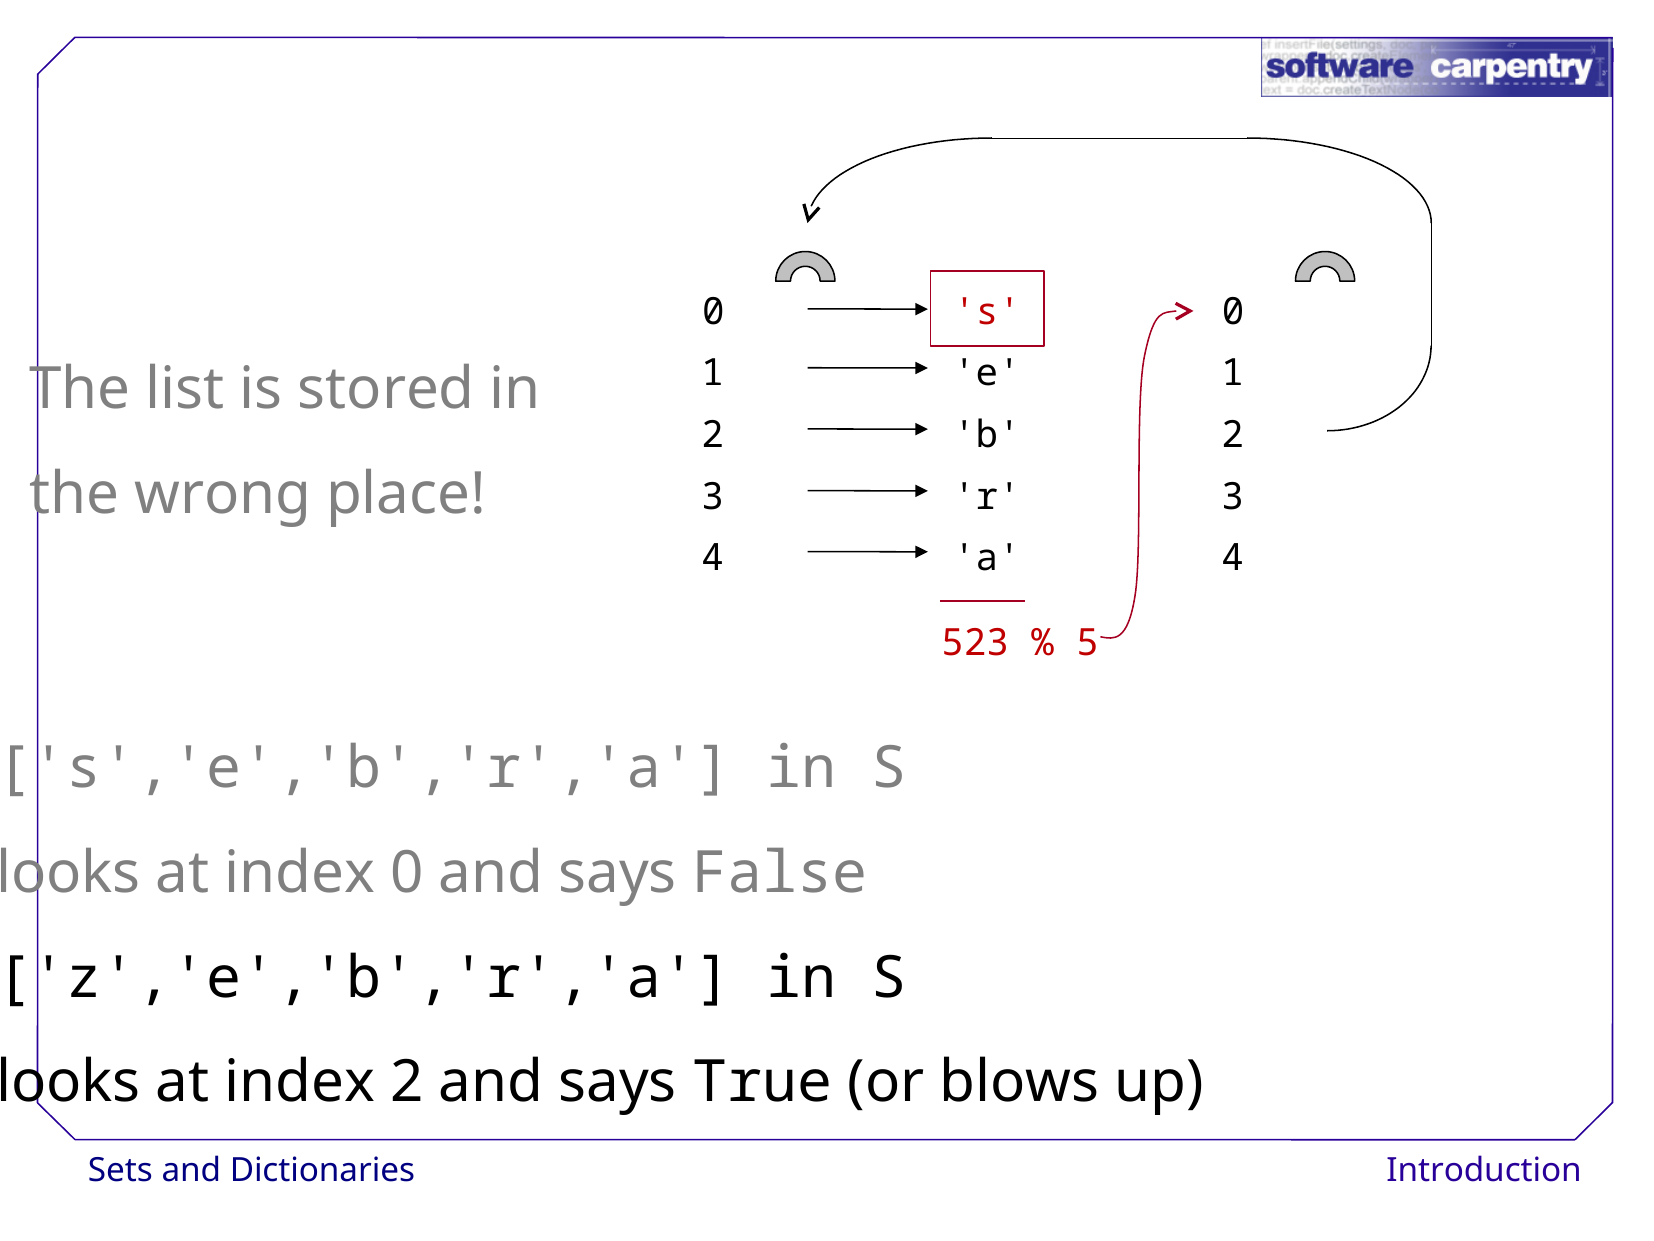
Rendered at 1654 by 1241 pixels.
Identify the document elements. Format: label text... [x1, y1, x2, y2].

table_cell [1299, 462, 1356, 523]
text_box 1 [707, 362, 712, 383]
text_box 'r' [921, 469, 1053, 516]
text_box The list is stored in the wrong place! [14, 308, 707, 534]
picture [1261, 39, 1613, 97]
text_box 1 [1166, 332, 1299, 394]
table_header [1300, 281, 1356, 341]
table_header [780, 281, 836, 341]
table_cell [779, 341, 836, 402]
text_box 'a' [921, 516, 1053, 592]
text_box 3 [1166, 455, 1299, 517]
text_box 4 [1166, 517, 1299, 593]
text_box 4 [646, 517, 779, 593]
text_box 0 [647, 271, 780, 347]
text_box 's' [930, 271, 1044, 332]
text_box [1297, 251, 1355, 282]
table_cell [779, 402, 836, 462]
text_box [777, 251, 835, 282]
table_cell [1299, 341, 1356, 402]
text_box 0 [709, 304, 719, 321]
text_box 2 [707, 423, 717, 440]
table_cell [1299, 402, 1356, 462]
table_cell [779, 523, 836, 583]
text_box 2 [1166, 394, 1299, 455]
text_box 0 [1167, 271, 1300, 347]
text_box ['s','e','b','r','a'] in S looks at index 0 and says False ['z','e','b','r','a'] in S looks at index 2 and says True (or blows up) [0, 686, 1370, 1122]
text_box 'e' [921, 332, 1053, 393]
text_box 523 % 5 [921, 602, 1120, 678]
text_box 0 [707, 300, 717, 315]
text_box 3 [707, 485, 717, 506]
text_box 'b' [921, 393, 1053, 469]
text_box 3 [707, 455, 779, 517]
table_cell [779, 462, 836, 523]
text_box 1 [707, 332, 779, 394]
table_cell [1299, 523, 1356, 583]
text_box 2 [707, 394, 779, 455]
